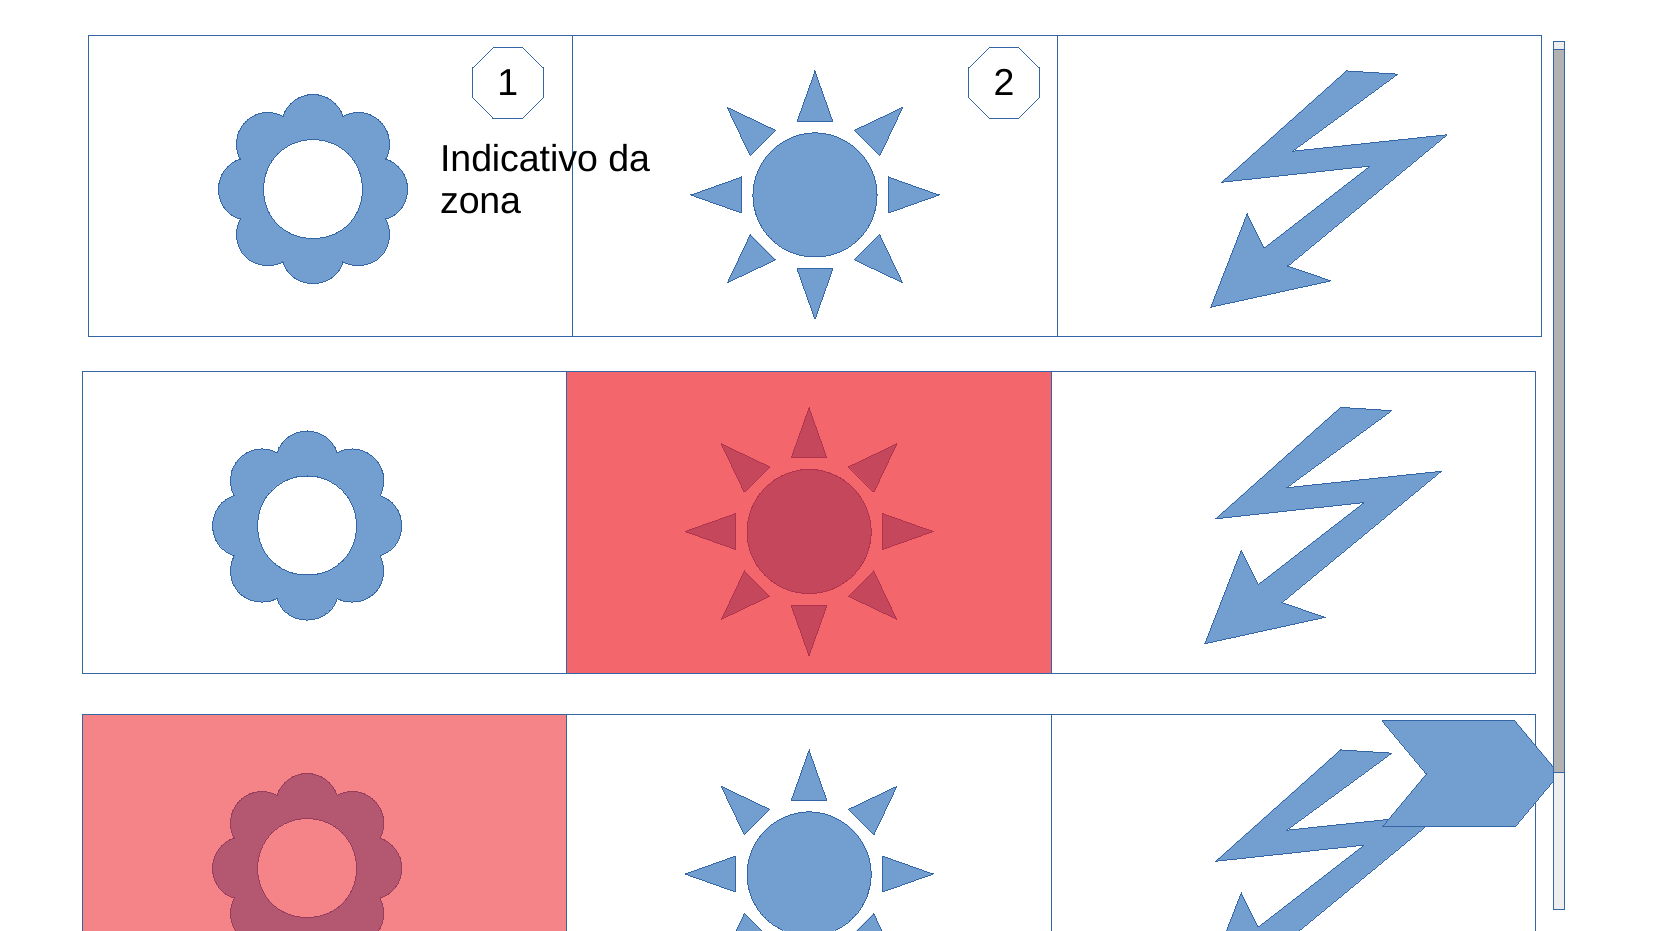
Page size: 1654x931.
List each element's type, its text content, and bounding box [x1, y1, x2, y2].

text_box 2 [968, 47, 1040, 119]
text_box [82, 41, 1565, 931]
text_box Indicativo da zona [425, 129, 668, 271]
text_box 1 [472, 47, 544, 119]
text_box [88, 35, 1542, 337]
text_box [82, 371, 1536, 674]
